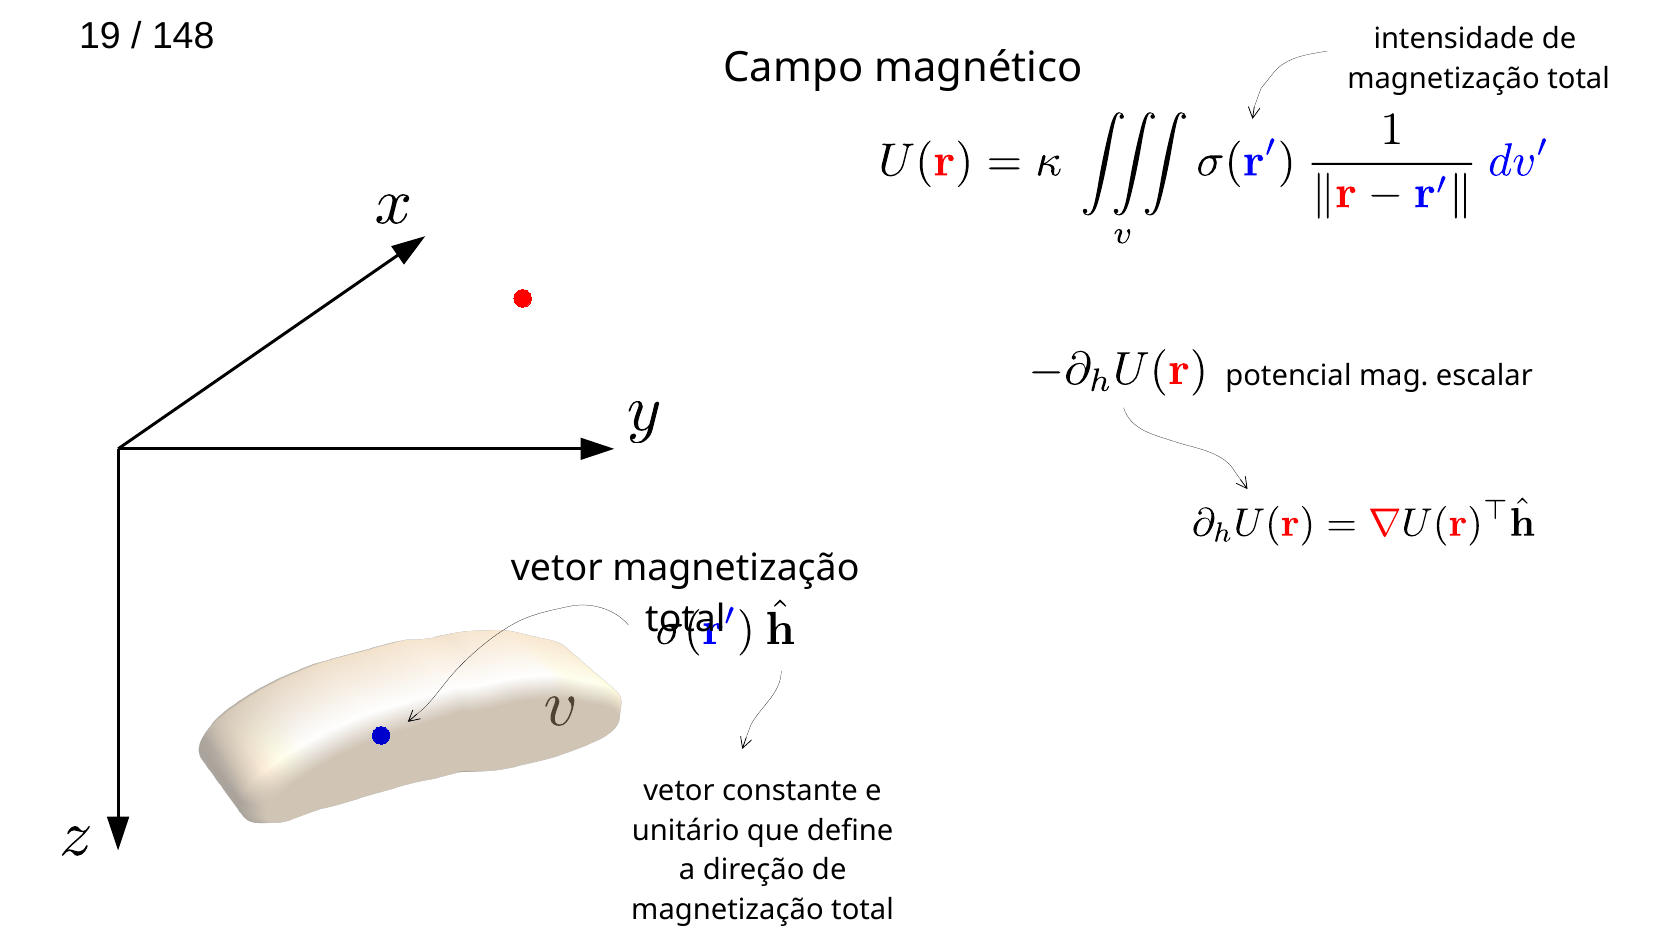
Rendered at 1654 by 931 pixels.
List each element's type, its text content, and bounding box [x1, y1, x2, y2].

text_box potencial mag. escalar [1210, 346, 1553, 399]
text_box <number> / 148 [0, 0, 240, 71]
picture [878, 112, 1548, 244]
text_box [372, 726, 390, 745]
text_box Campo magnético [708, 29, 1078, 91]
picture [59, 826, 93, 856]
text_box intensidade de magnetização total [1332, 17, 1616, 97]
text_box vetor magnetização total [496, 533, 957, 626]
picture [653, 626, 797, 658]
picture [626, 401, 662, 443]
text_box [513, 289, 532, 308]
picture [374, 194, 413, 224]
text_box vetor constante e unitário que define a direção de magnetização total [616, 761, 928, 869]
picture [1190, 496, 1537, 548]
picture [1026, 347, 1210, 398]
